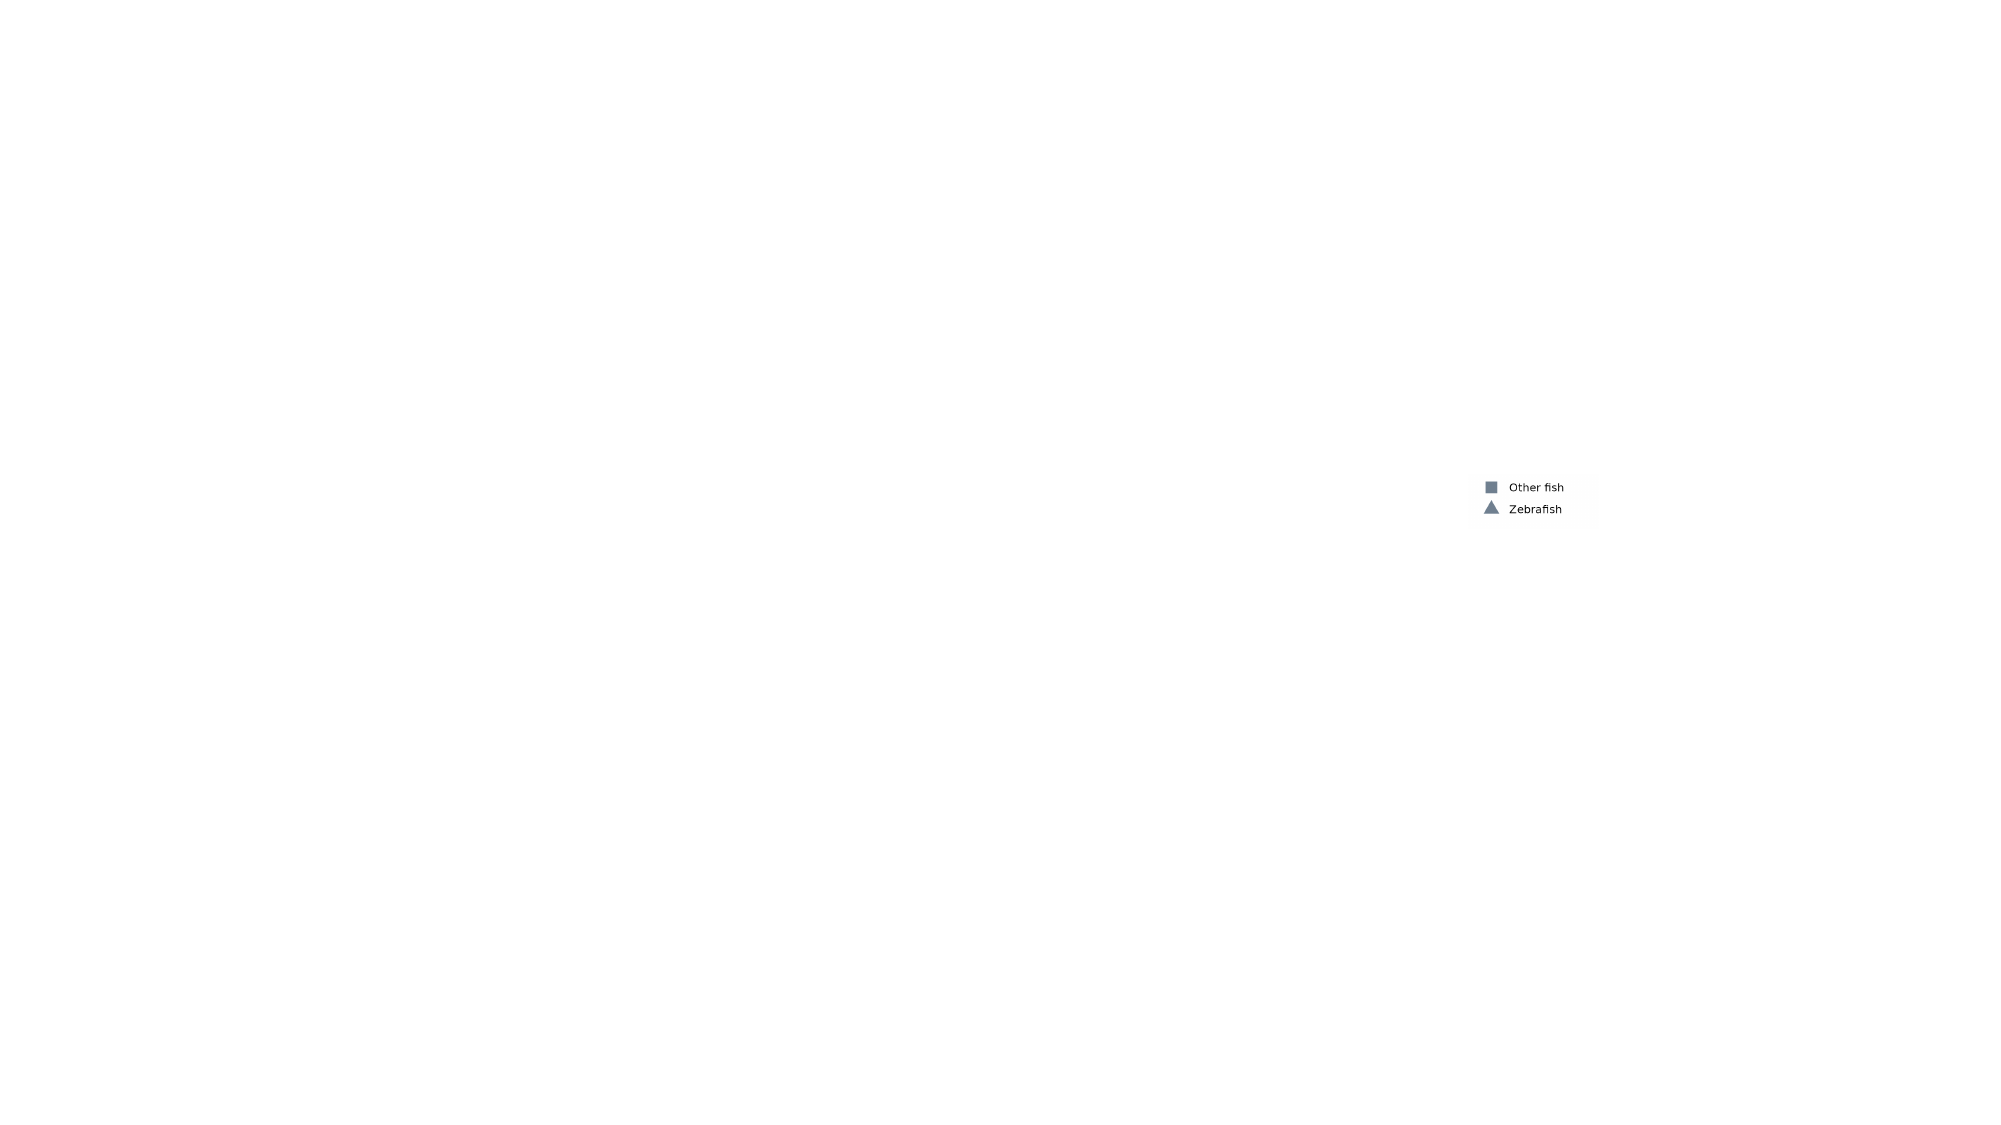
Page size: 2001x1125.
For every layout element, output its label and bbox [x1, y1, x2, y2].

picture [1468, 474, 1601, 529]
